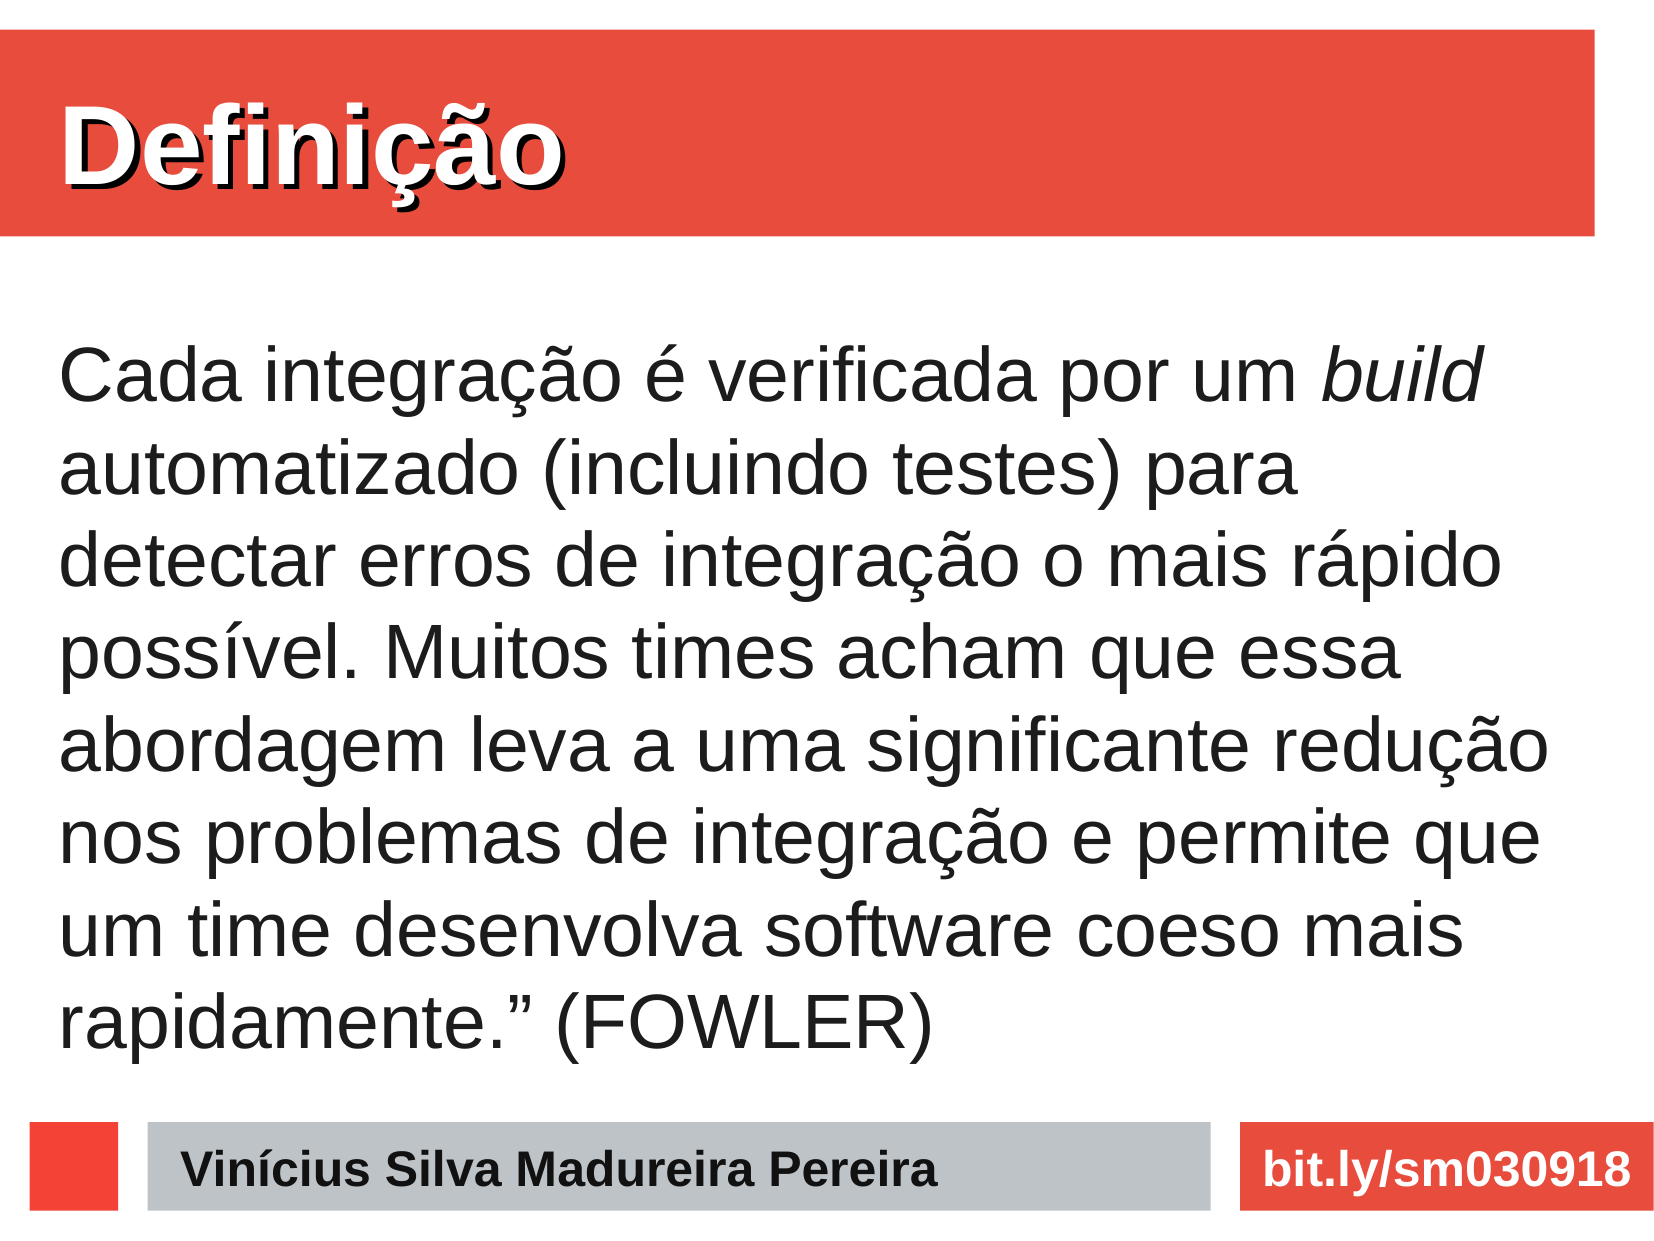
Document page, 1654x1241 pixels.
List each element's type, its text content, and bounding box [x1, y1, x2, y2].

title Definição [59, 59, 1595, 207]
text_box bit.ly/sm030918 [1228, 1133, 1654, 1205]
text_box Vinícius Silva Madureira Pereira [165, 1133, 1170, 1205]
list Cada integração é verificada por um build automatizado (incluindo testes) para detectar erros de integração o mais rápido possível. Muitos times acham que essa abordagem leva a uma significante redução nos problemas de integração e permite que um time desenvolva software coeso mais rapidamente.” (FOWLER) [59, 324, 1565, 1093]
